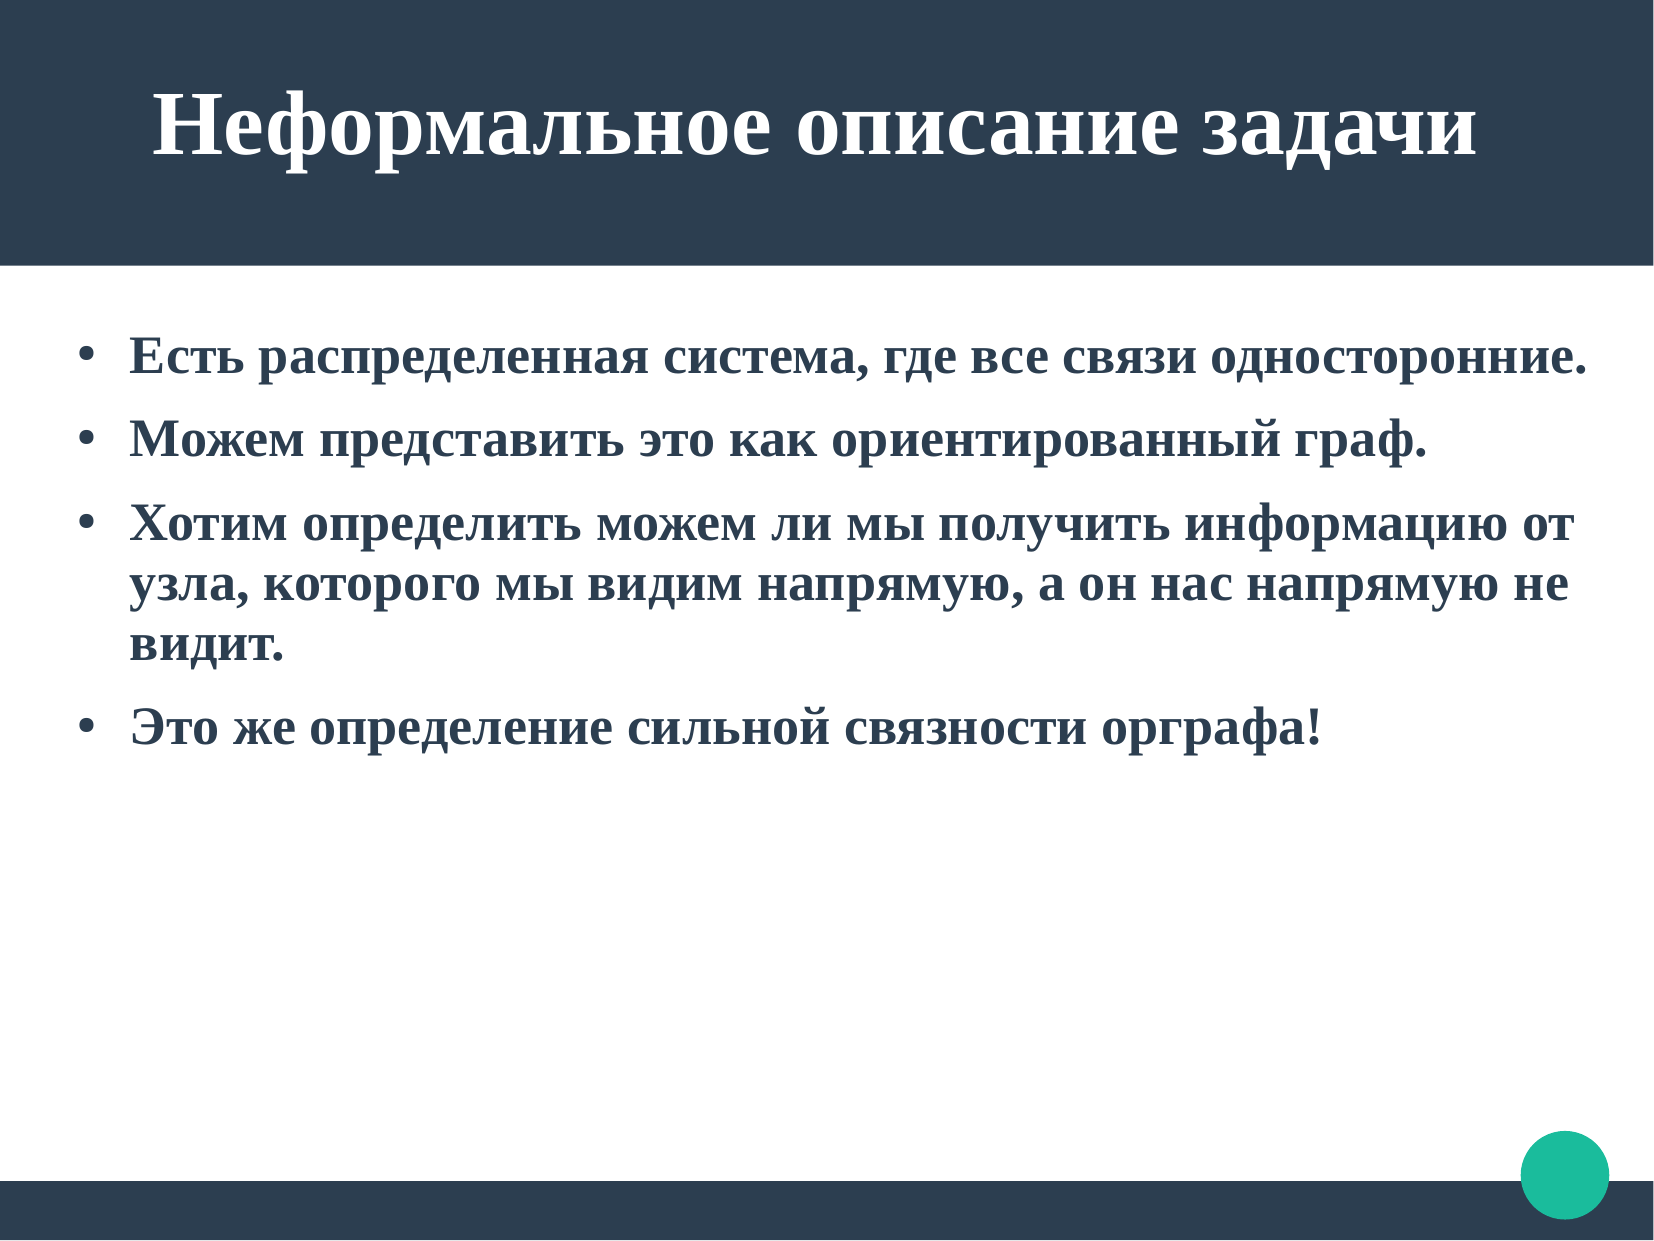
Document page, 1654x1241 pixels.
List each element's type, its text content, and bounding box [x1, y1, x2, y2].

title Неформальное описание задачи [152, 45, 1509, 203]
list Есть распределенная система, где все связи односторонние. Можем представить это как ориентированный граф. Хотим определить можем ли мы получить информацию от узла, которого мы видим напрямую, а он нас напрямую не видит. Это же определение сильной связности орграфа! [59, 324, 1595, 1152]
